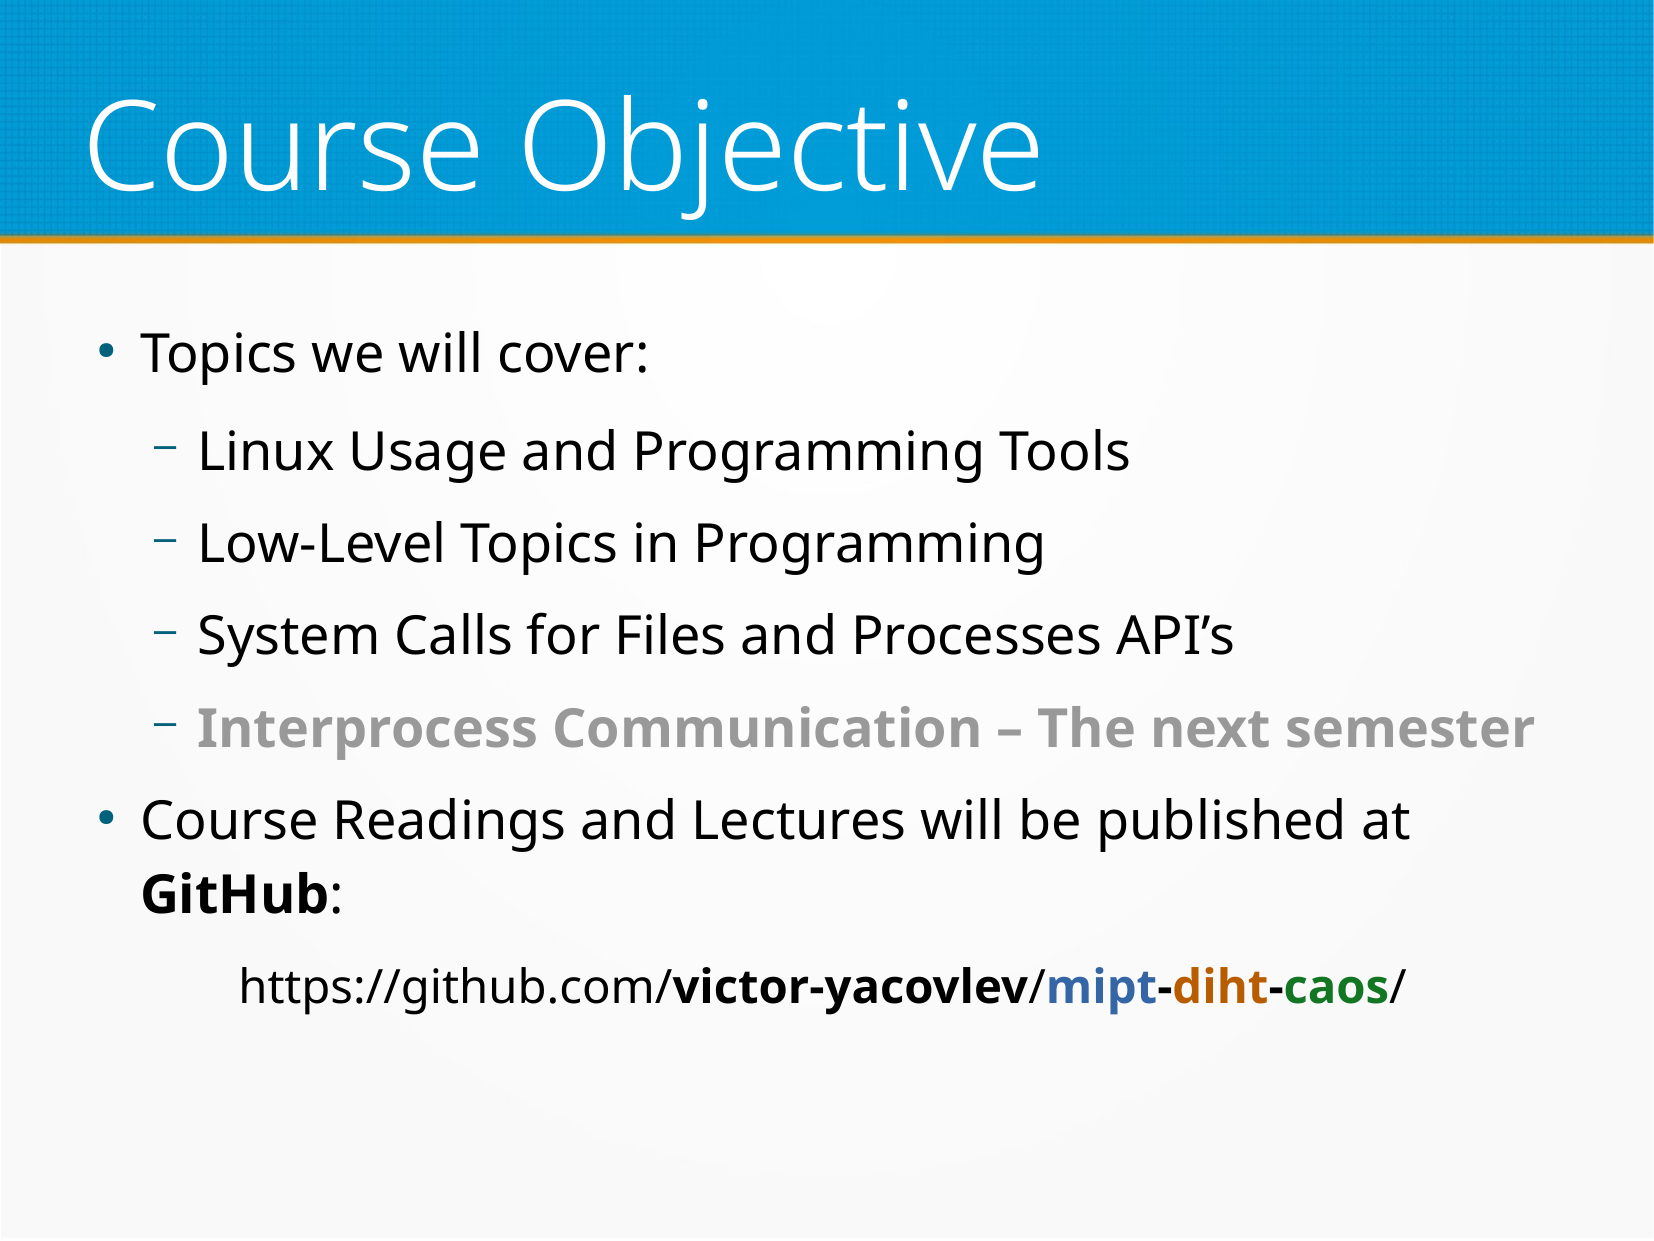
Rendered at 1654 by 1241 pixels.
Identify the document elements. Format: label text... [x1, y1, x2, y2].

title Course Objective [82, 19, 1571, 227]
list Topics we will cover: Linux Usage and Programming Tools Low-Level Topics in Programming System Calls for Files and Processes API’s Interprocess Communication – The next semester Course Readings and Lectures will be published at GitHub: https://github.com/victor-yacovlev/mipt-diht-caos/ [82, 315, 1563, 1081]
picture [0, 233, 1654, 1241]
